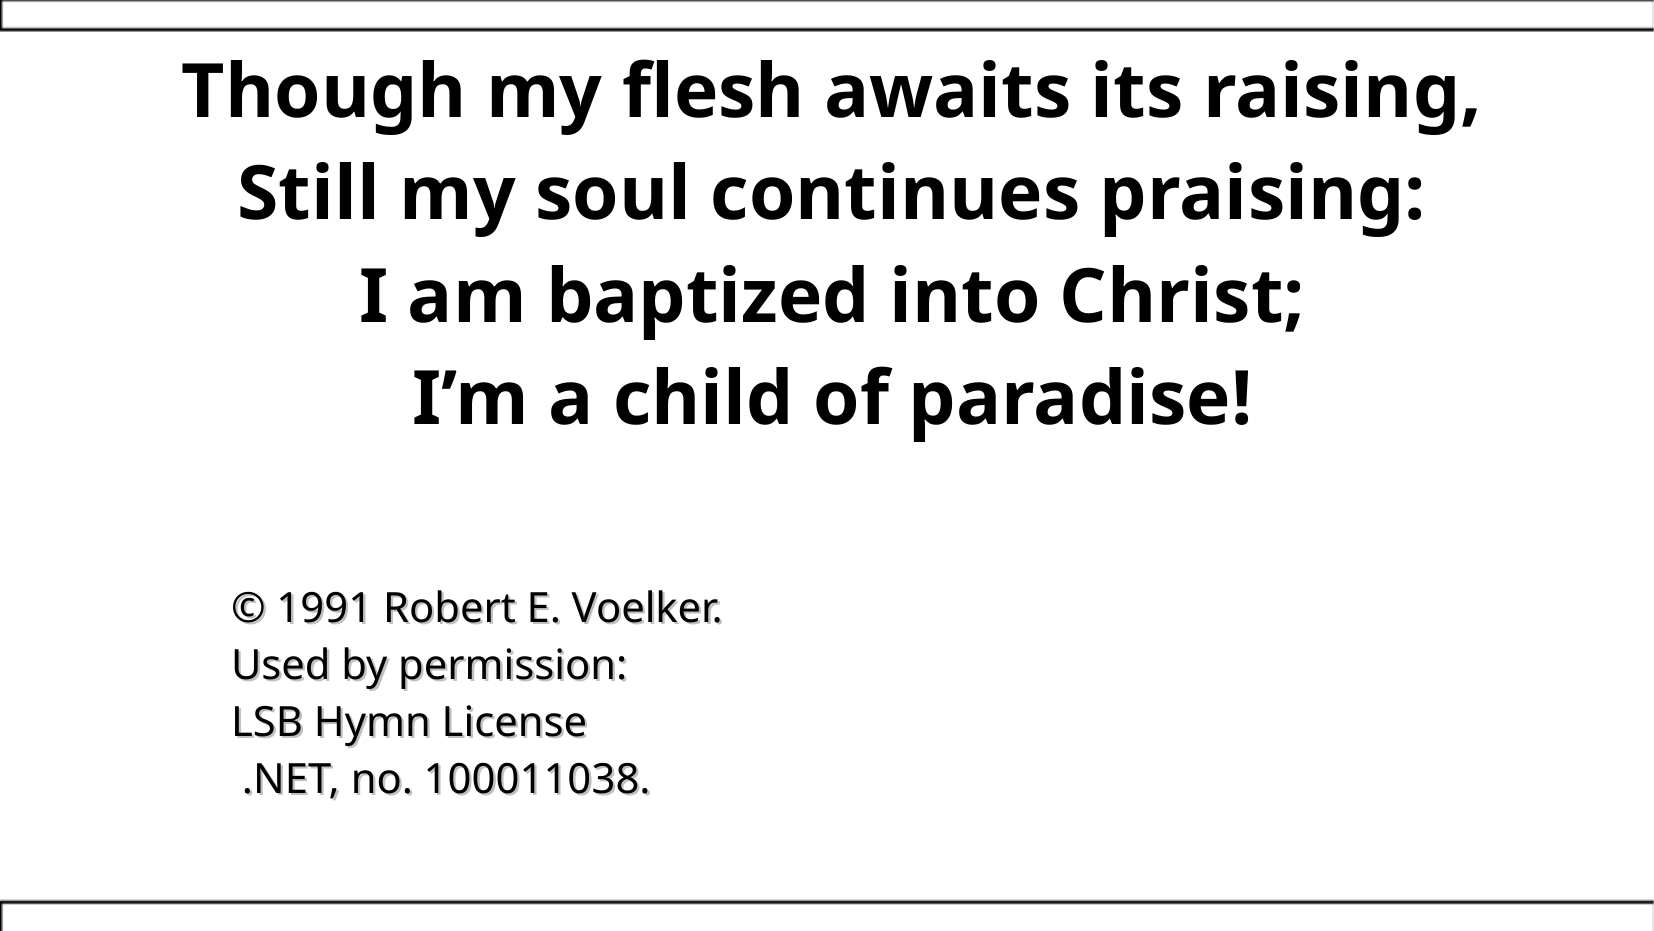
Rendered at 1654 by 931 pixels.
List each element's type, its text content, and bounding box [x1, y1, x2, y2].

text_box Though my flesh awaits its raising, Still my soul continues praising: I am baptized into Christ; I’m a child of paradise! © 1991 Robert E. Voelker. Used by permission: LSB Hymn License .NET, no. 100011038. [90, 30, 1576, 850]
picture [0, 0, 1654, 931]
